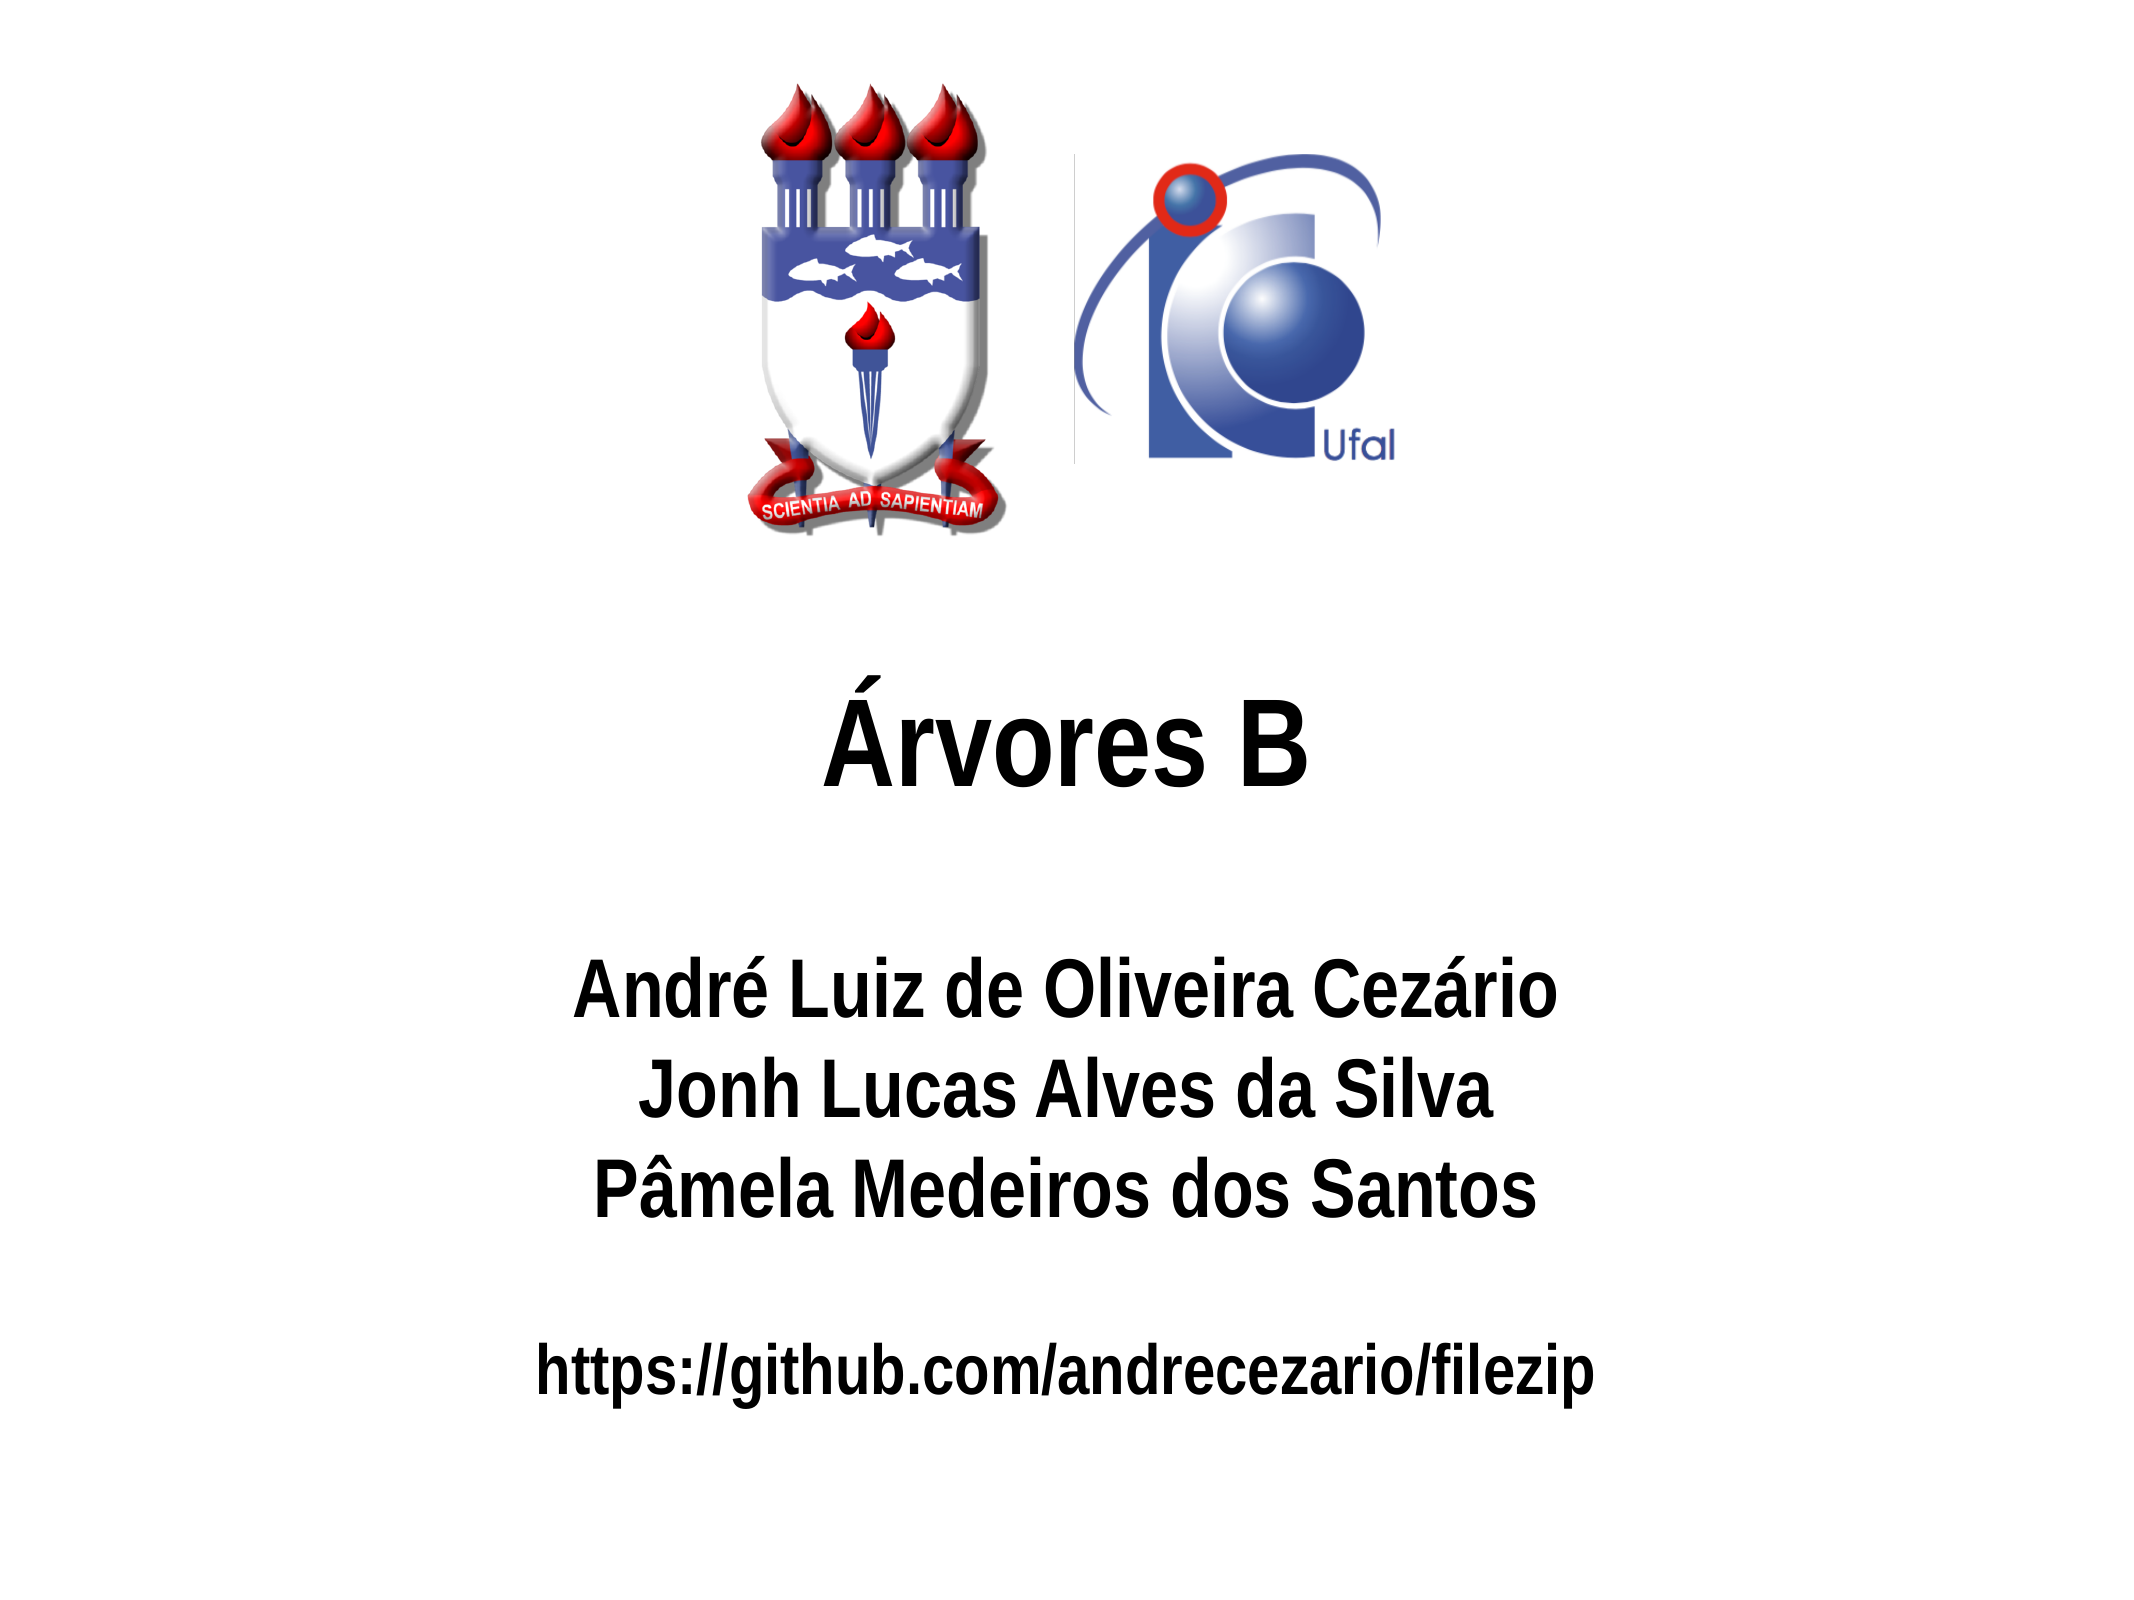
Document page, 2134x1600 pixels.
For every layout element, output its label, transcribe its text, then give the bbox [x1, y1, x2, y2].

text_box Árvores B [40, 650, 2093, 816]
text_box André Luiz de Oliveira Cezário Jonh Lucas Alves da Silva Pâmela Medeiros dos Santos https://github.com/andrecezario/filezip [19, 923, 2114, 1417]
picture [736, 76, 1009, 543]
picture [1070, 154, 1397, 464]
